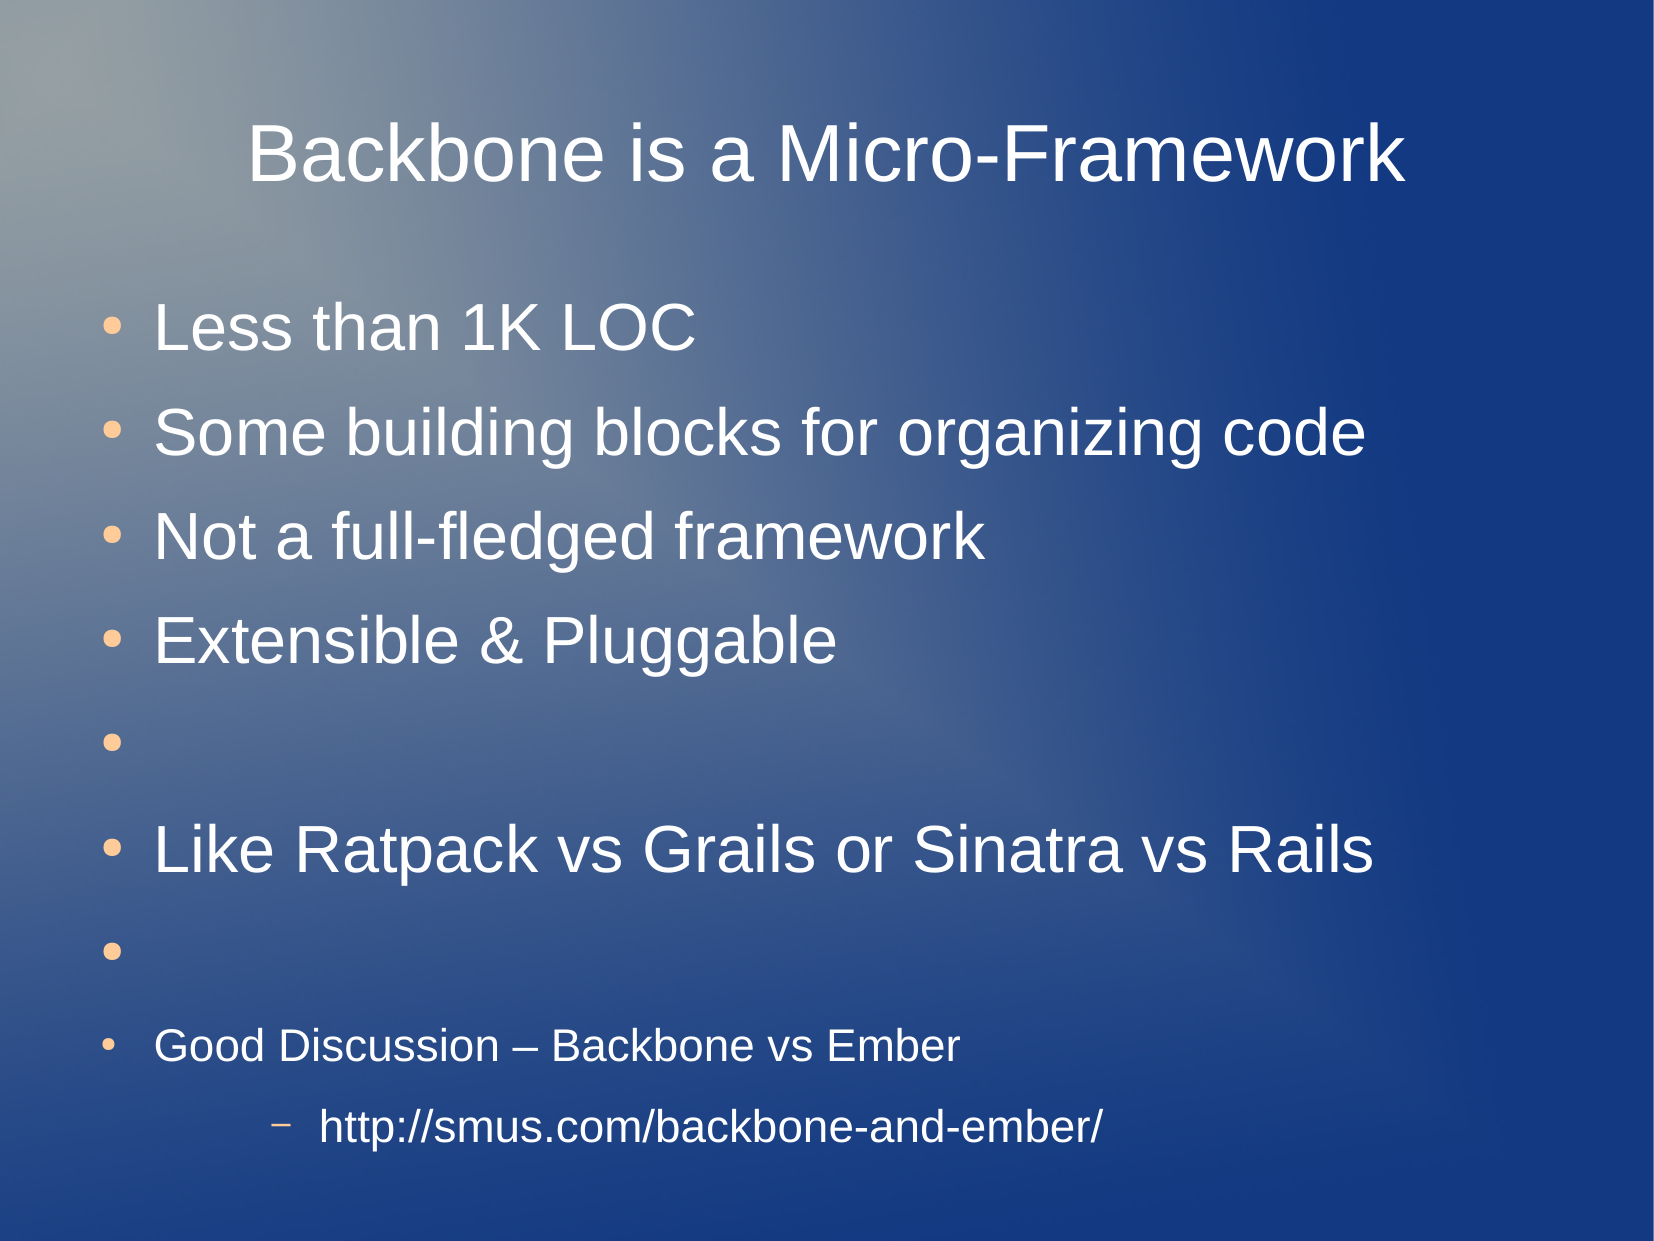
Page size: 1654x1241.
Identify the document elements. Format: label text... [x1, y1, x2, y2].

title Backbone is a Micro-Framework [82, 49, 1571, 257]
picture [0, 0, 1654, 1241]
list Less than 1K LOC Some building blocks for organizing code Not a full-fledged framework Extensible & Pluggable Like Ratpack vs Grails or Sinatra vs Rails Good Discussion – Backbone vs Ember http://smus.com/backbone-and-ember/ [82, 290, 1571, 1152]
